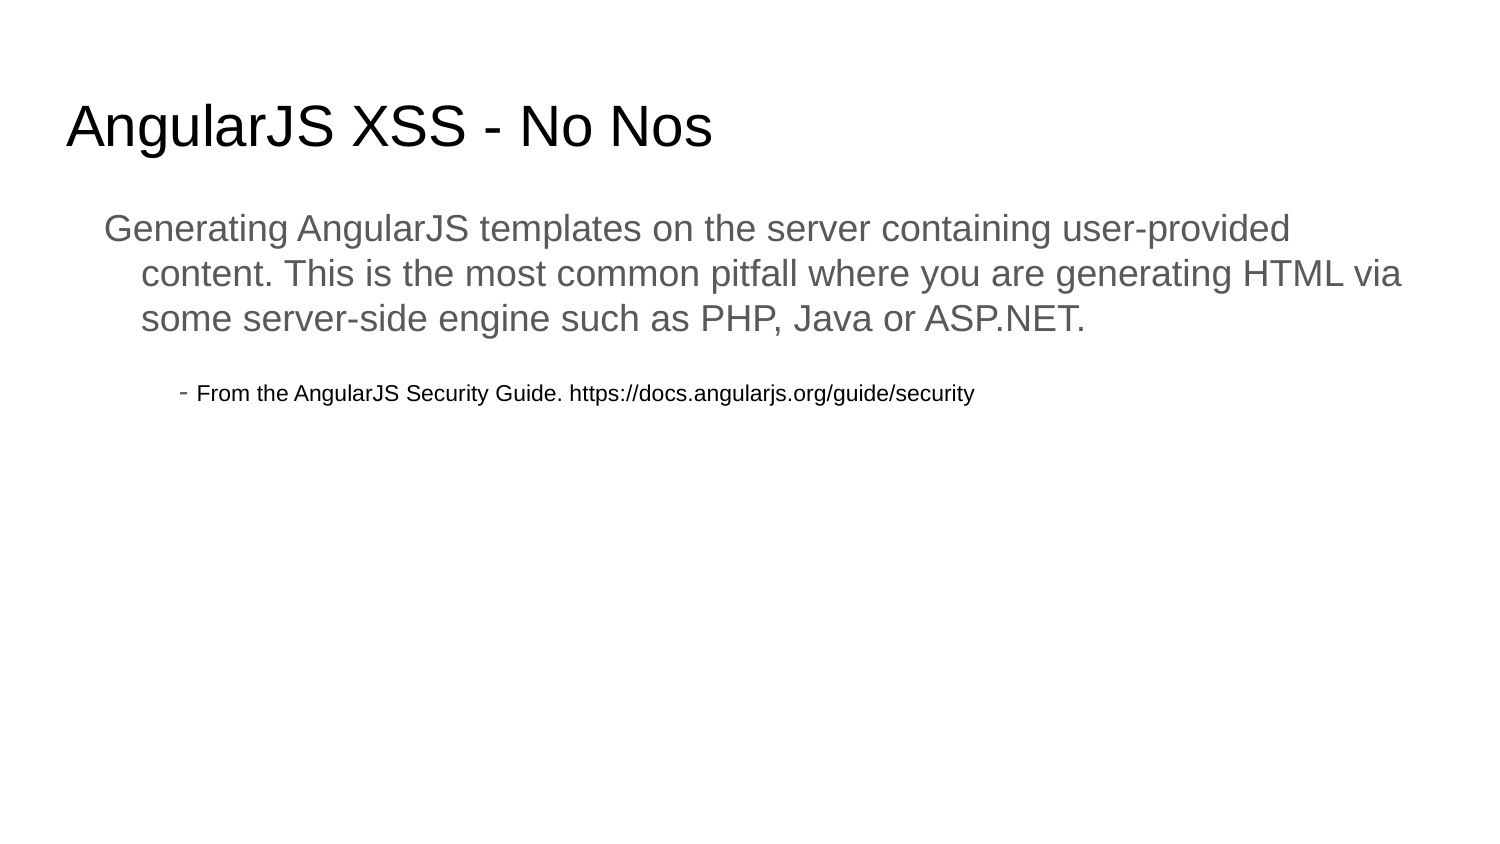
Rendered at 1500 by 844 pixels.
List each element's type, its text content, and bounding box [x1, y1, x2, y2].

list Generating AngularJS templates on the server containing user-provided content. This is the most common pitfall where you are generating HTML via some server-side engine such as PHP, Java or ASP.NET. - From the AngularJS Security Guide. https://docs.angularjs.org/guide/security [51, 189, 1449, 750]
title AngularJS XSS - No Nos [51, 72, 1449, 167]
